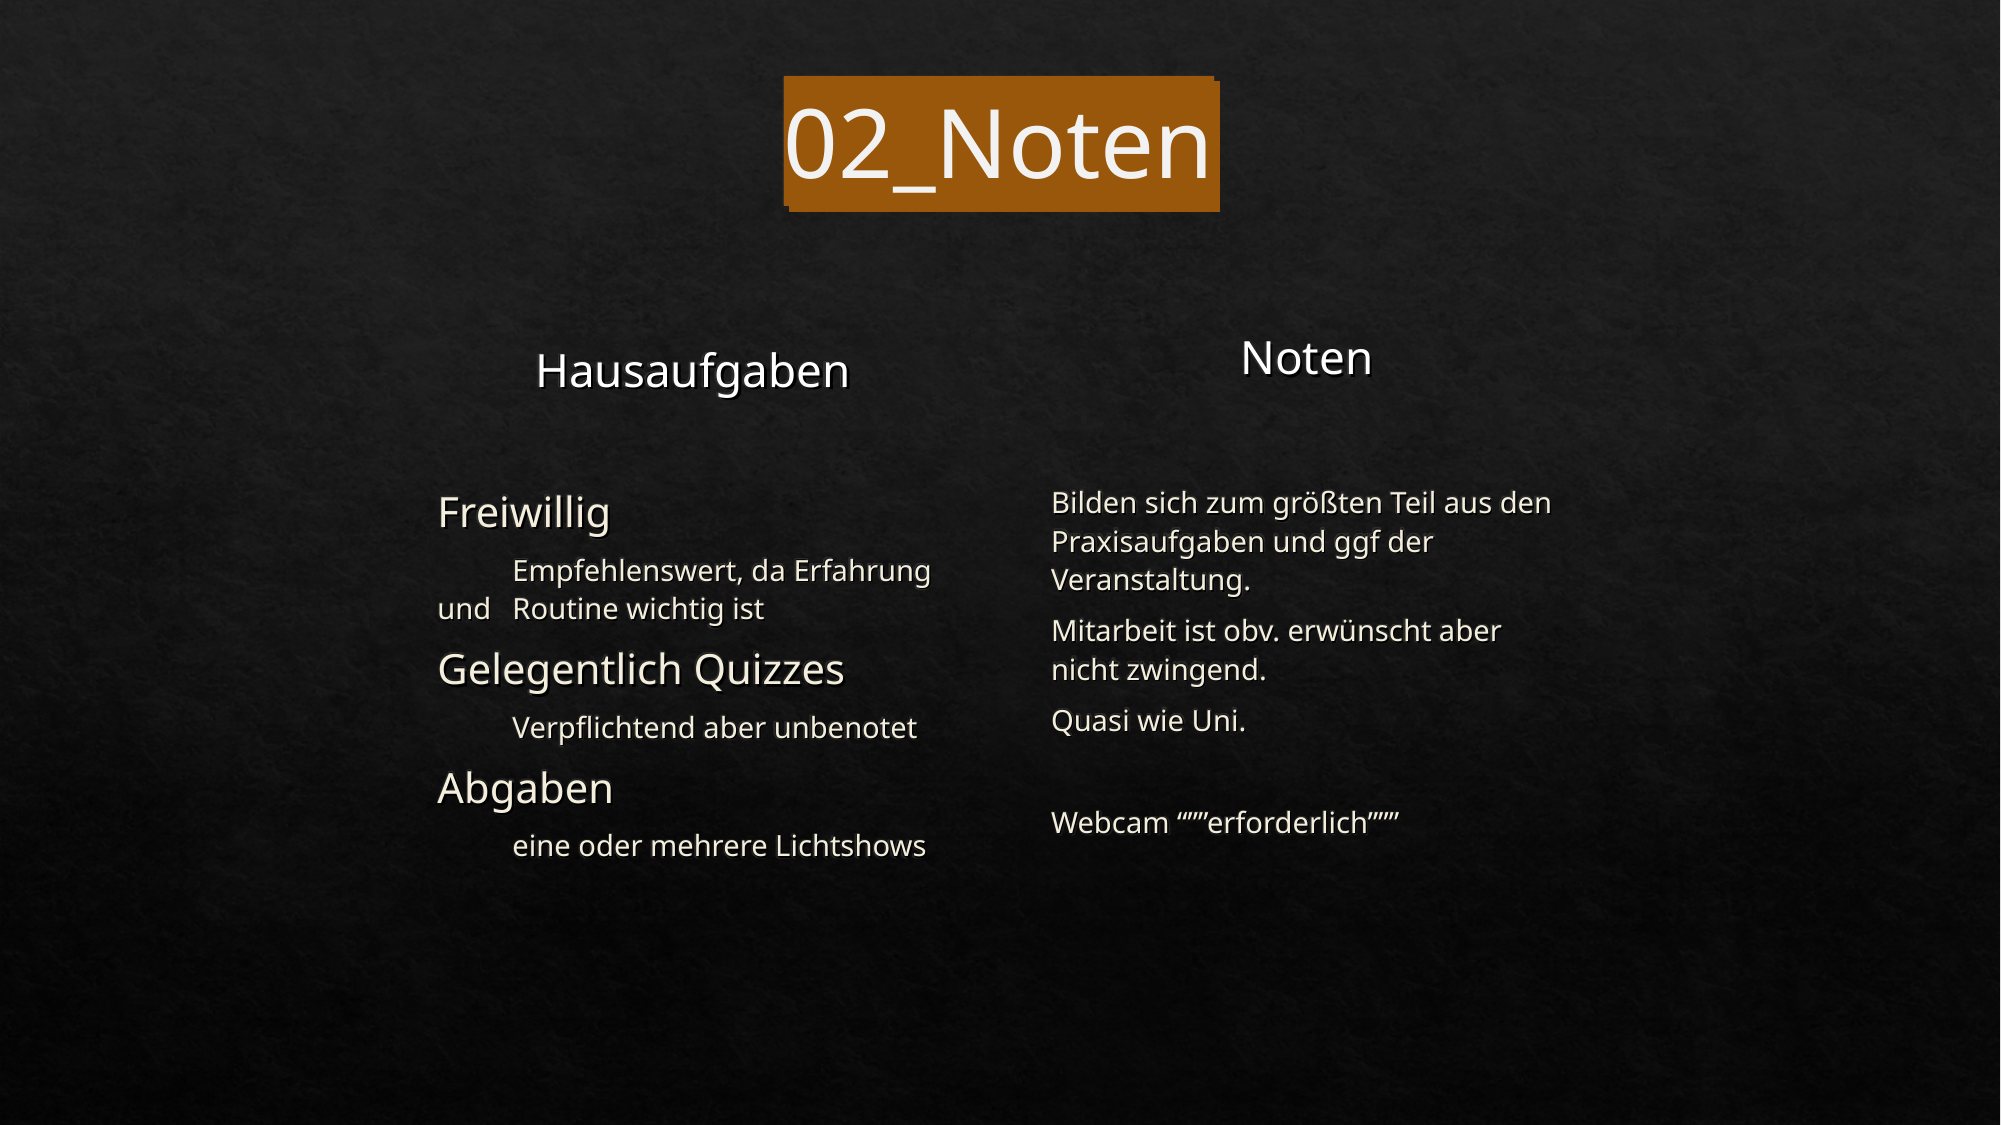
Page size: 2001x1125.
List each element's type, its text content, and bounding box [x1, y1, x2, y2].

list Hausaufgaben [422, 328, 964, 455]
list Freiwillig Empfehlenswert, da Erfahrung und Routine wichtig ist Gelegentlich Quizzes Verpflichtend aber unbenotet Abgaben eine oder mehrere Lichtshows [422, 473, 964, 970]
list Noten [1036, 316, 1578, 442]
title 02_Noten [149, 67, 1849, 227]
list Bilden sich zum größten Teil aus den Praxisaufgaben und ggf der Veranstaltung. Mitarbeit ist obv. erwünscht aber nicht zwingend. Quasi wie Uni. Webcam “””erforderlich””” [1036, 473, 1578, 970]
